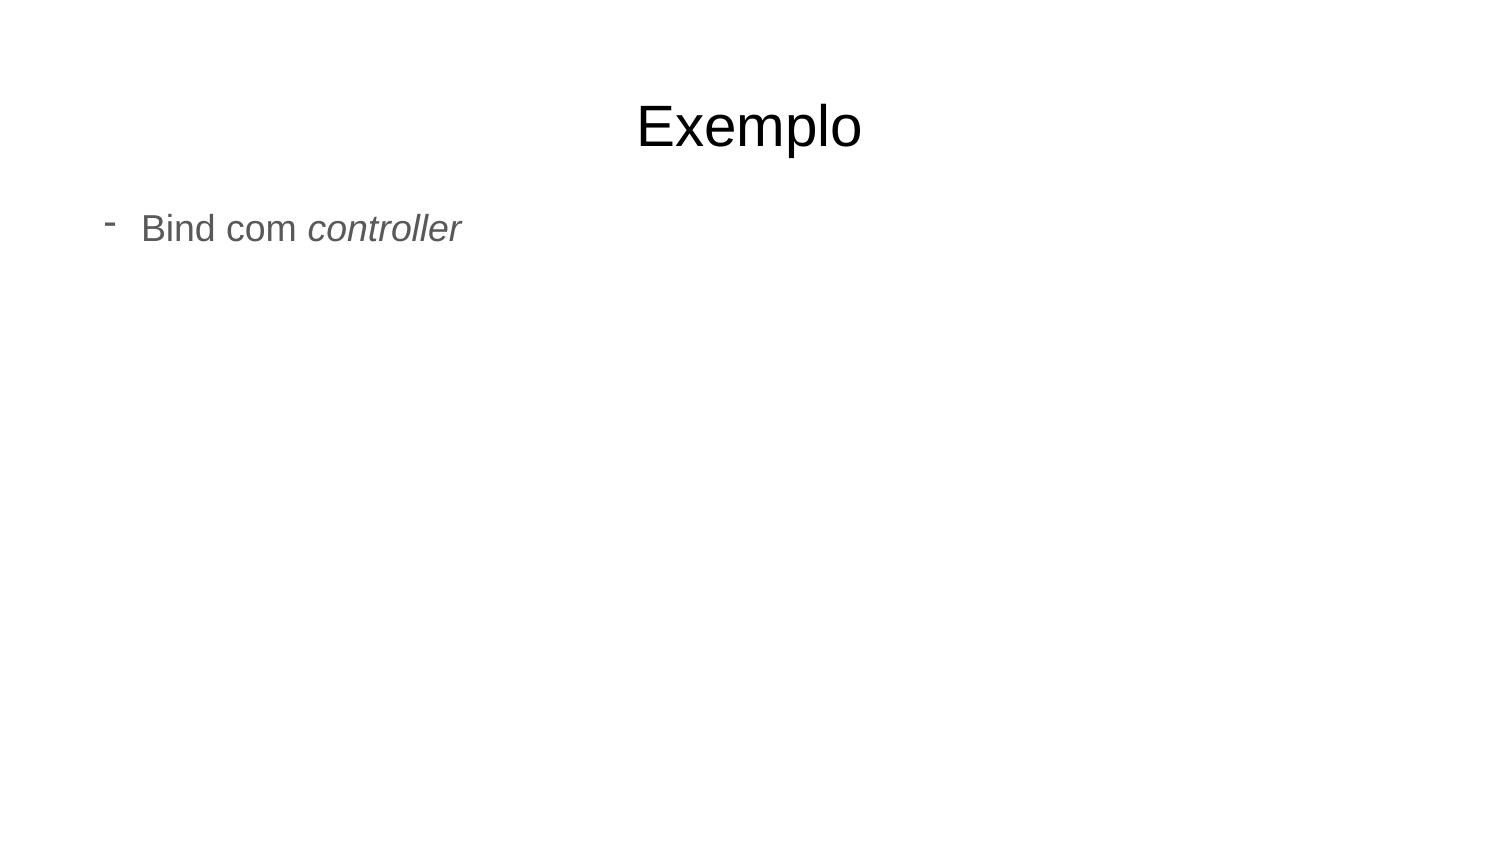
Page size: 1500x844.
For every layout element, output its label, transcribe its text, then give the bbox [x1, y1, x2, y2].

list Bind com controller [51, 189, 1449, 750]
title Exemplo [51, 72, 1449, 167]
